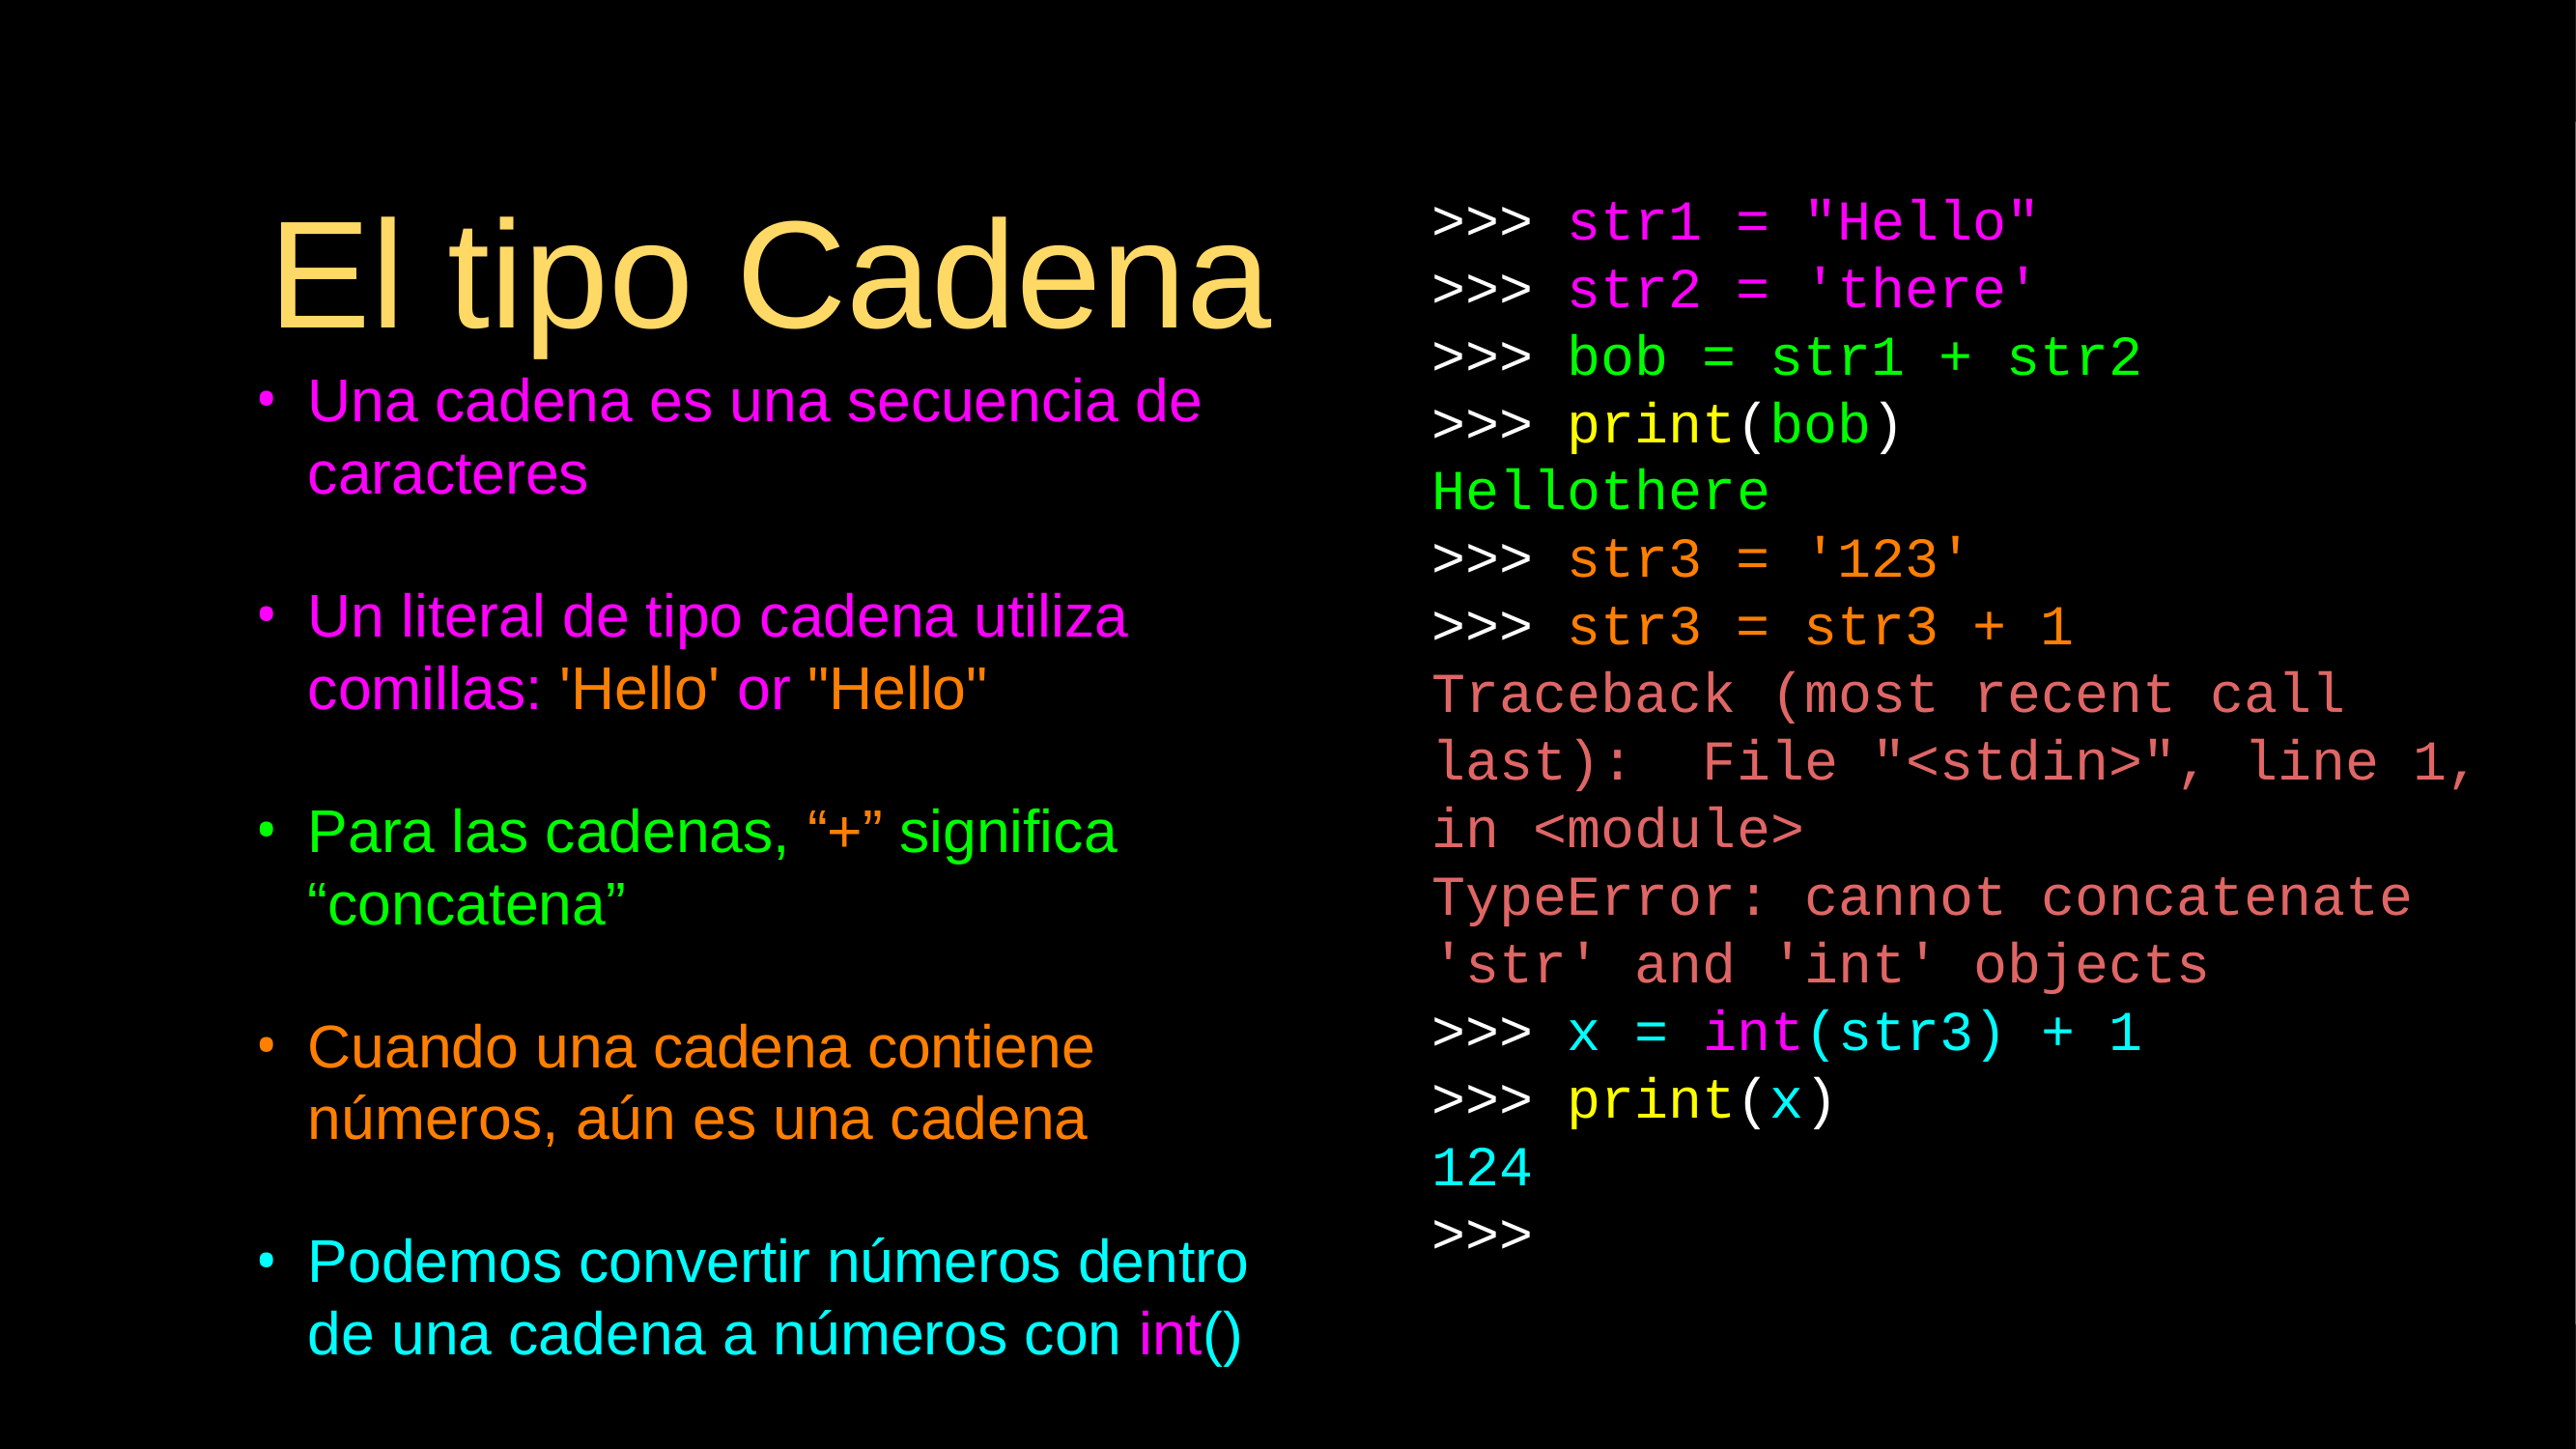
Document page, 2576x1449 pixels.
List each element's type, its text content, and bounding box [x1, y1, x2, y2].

list Una cadena es una secuencia de caracteres Un literal de tipo cadena utiliza comillas: 'Hello' or "Hello" Para las cadenas, “+” significa “concatena” Cuando una cadena contiene números, aún es una cadena Podemos convertir números dentro de una cadena a números con int() [183, 412, 1339, 1317]
text_box >>> str1 = "Hello" >>> str2 = 'there' >>> bob = str1 + str2 >>> print(bob) Hellothere >>> str3 = '123' >>> str3 = str3 + 1 Traceback (most recent call last): File "<stdin>", line 1, in <module> TypeError: cannot concatenate 'str' and 'int' objects >>> x = int(str3) + 1 >>> print(x) 124 >>> [1431, 131, 2535, 1317]
title El tipo Cadena [183, 131, 1359, 403]
